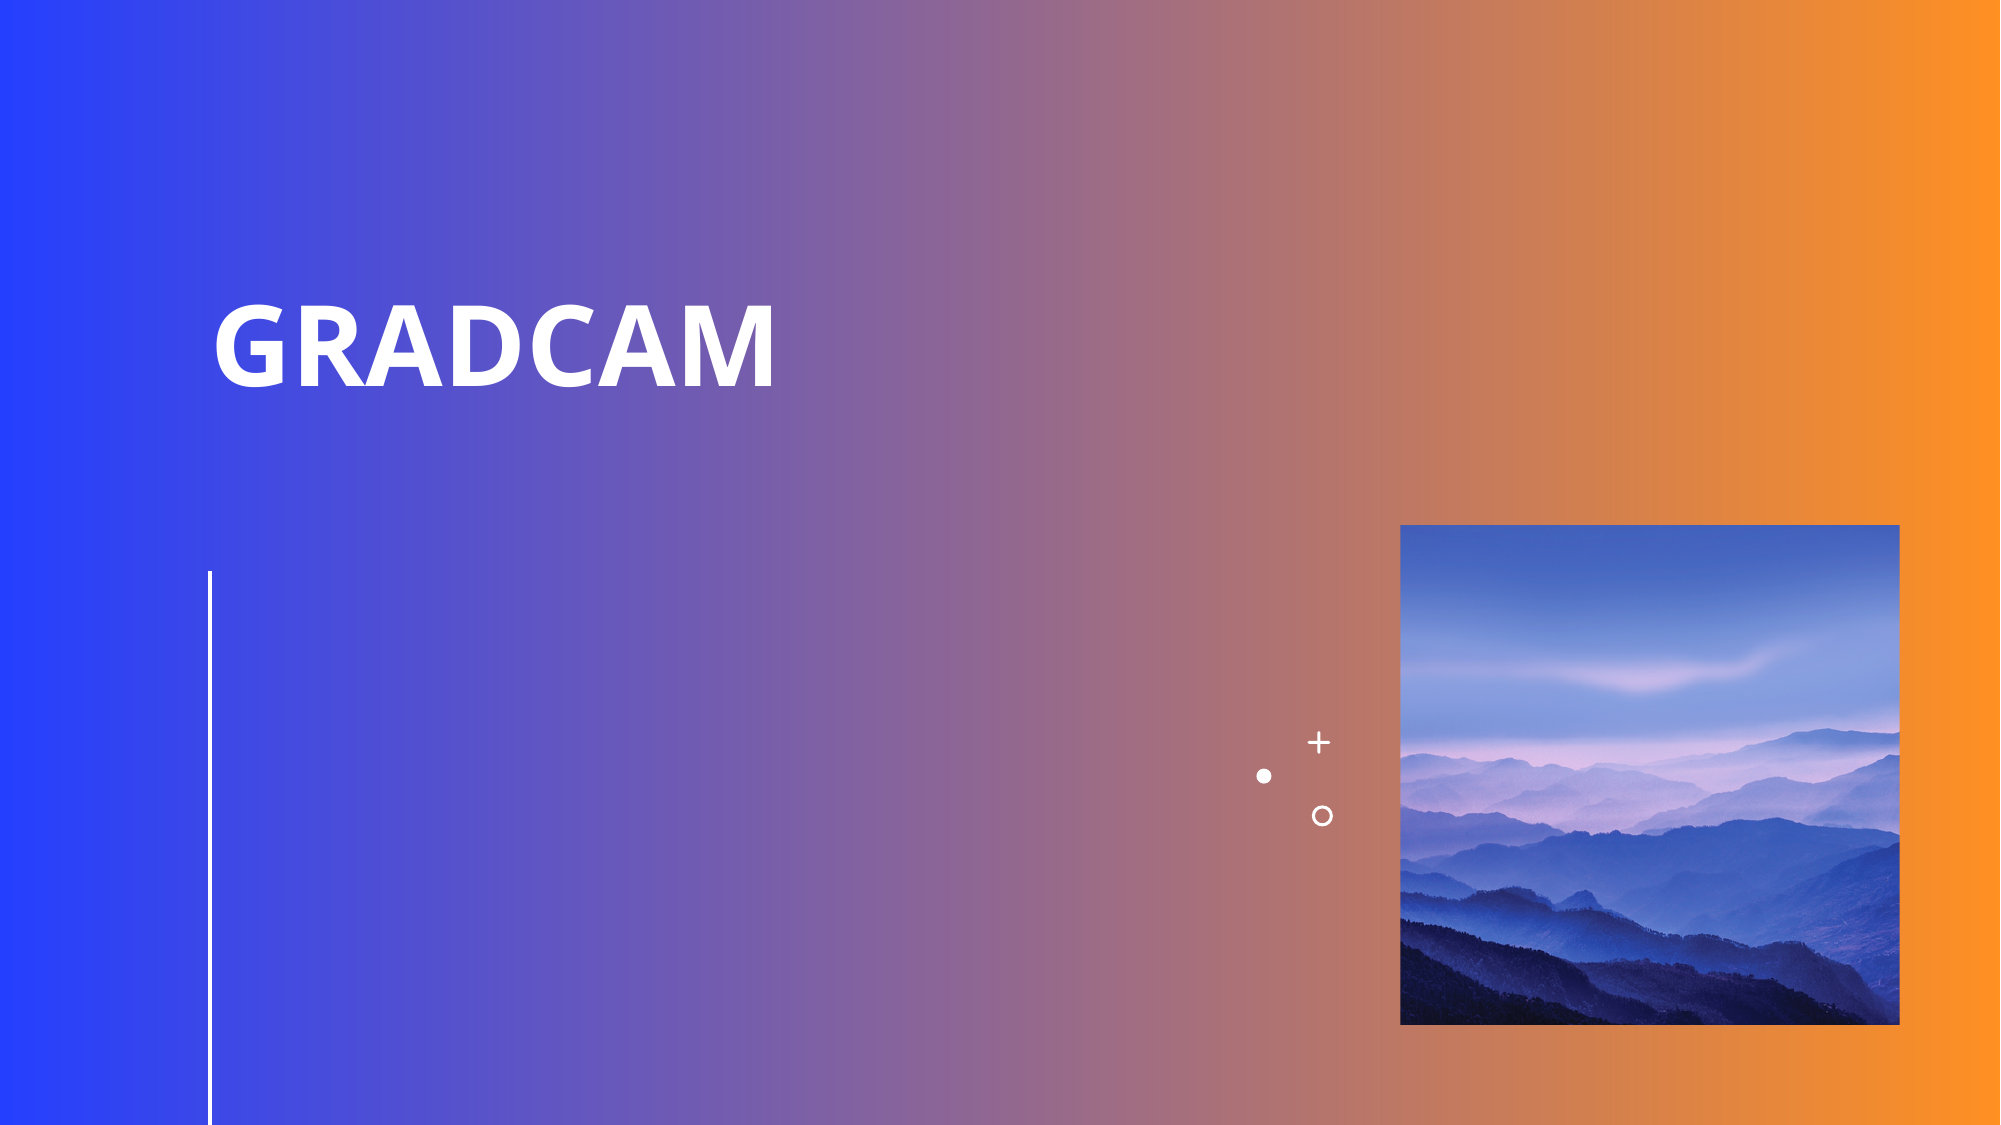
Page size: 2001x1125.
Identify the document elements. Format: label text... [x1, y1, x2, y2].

title gradcam [210, 104, 1900, 409]
picture [1400, 525, 1900, 1026]
